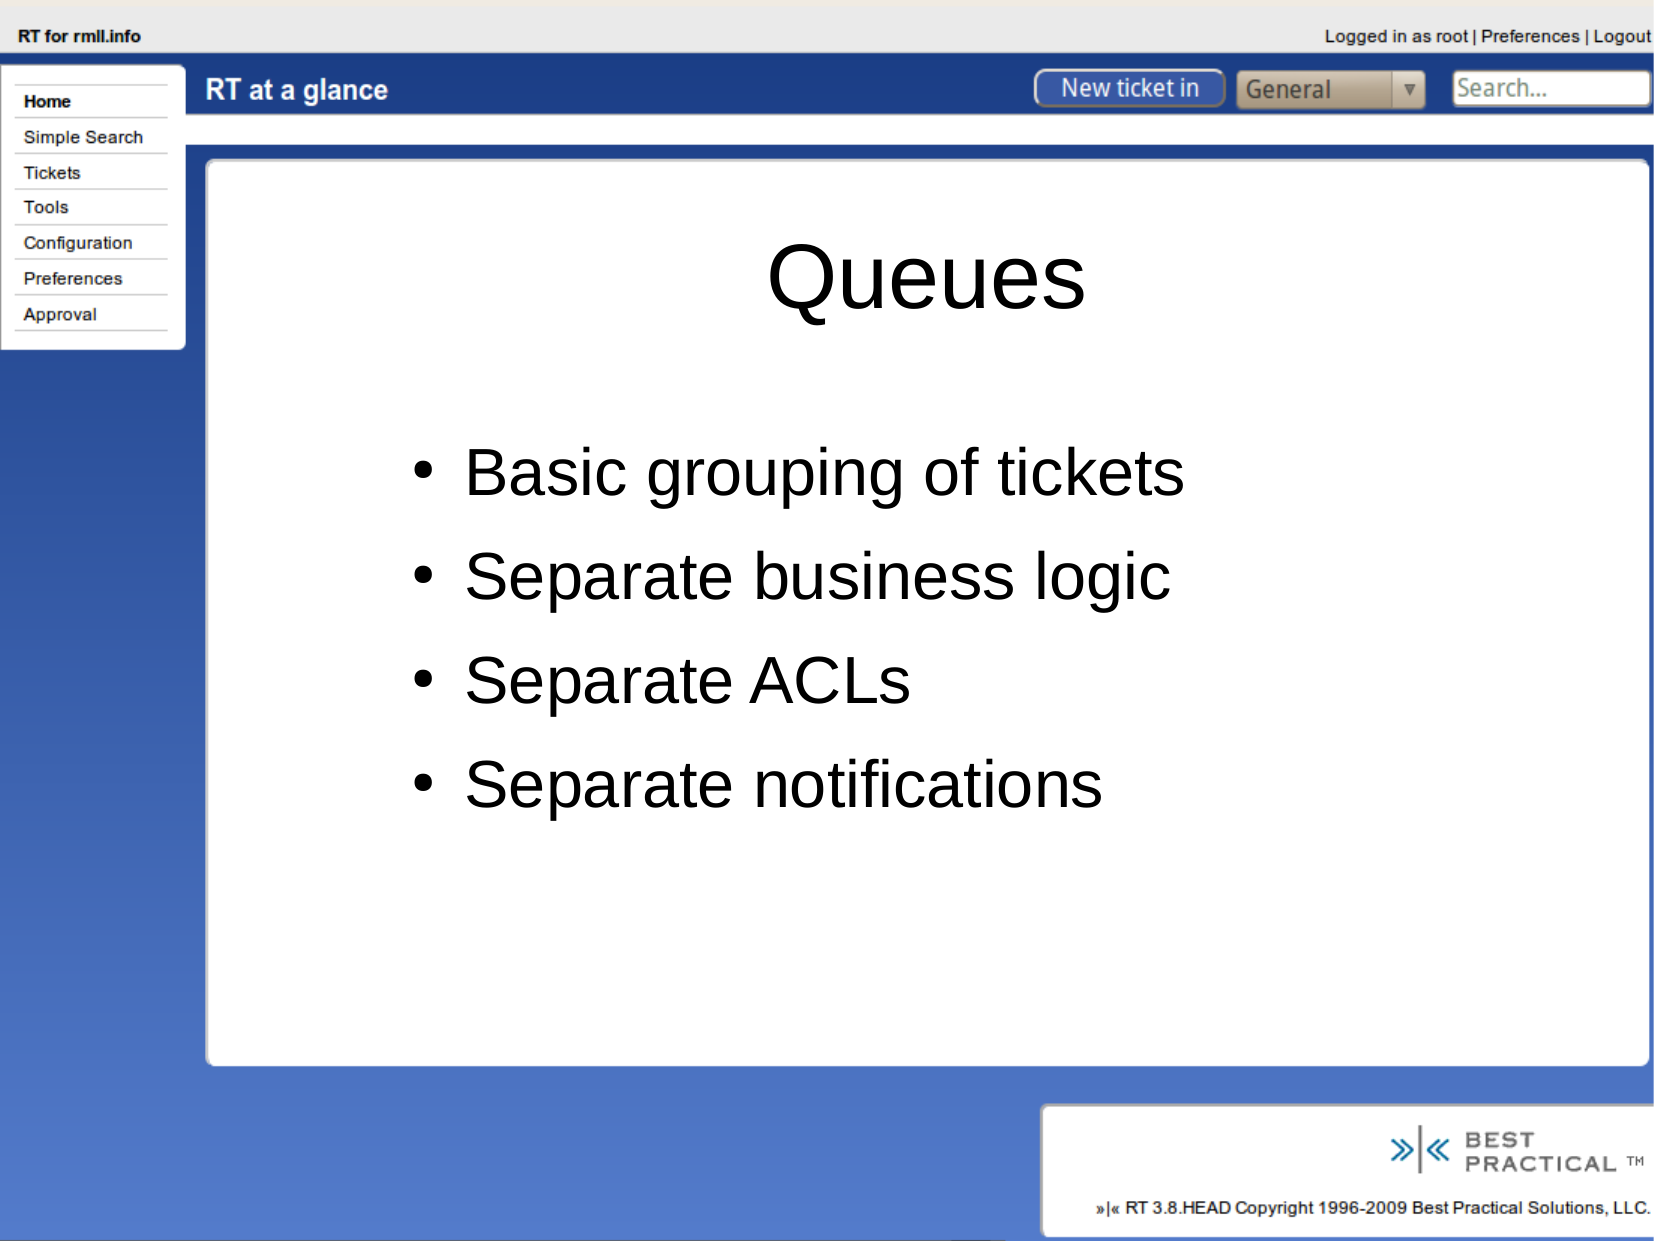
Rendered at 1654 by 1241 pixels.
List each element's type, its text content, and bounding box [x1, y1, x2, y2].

list Basic grouping of tickets Separate business logic Separate ACLs Separate notifications [393, 434, 1472, 1122]
picture [468, 0, 1654, 1241]
title Queues [211, 177, 1642, 377]
